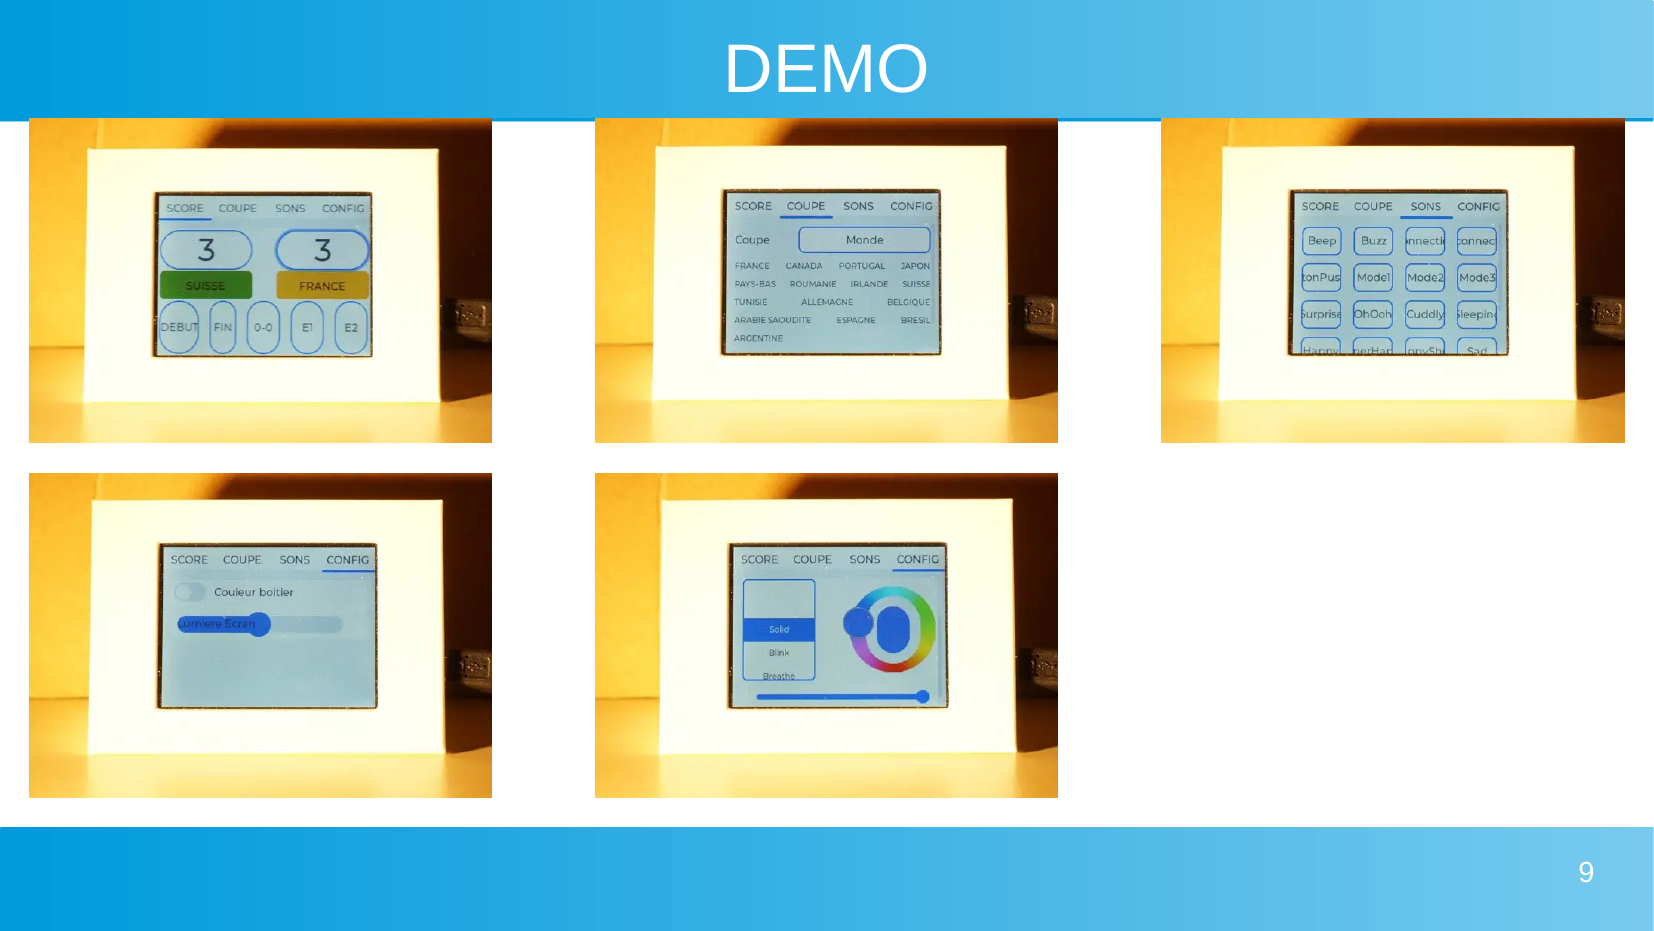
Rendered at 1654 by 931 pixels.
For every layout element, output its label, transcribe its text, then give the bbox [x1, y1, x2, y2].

picture [595, 473, 1058, 798]
picture [29, 118, 492, 443]
title DEMO [59, 29, 1595, 108]
picture [1161, 118, 1625, 443]
picture [595, 118, 1058, 443]
picture [29, 473, 492, 798]
